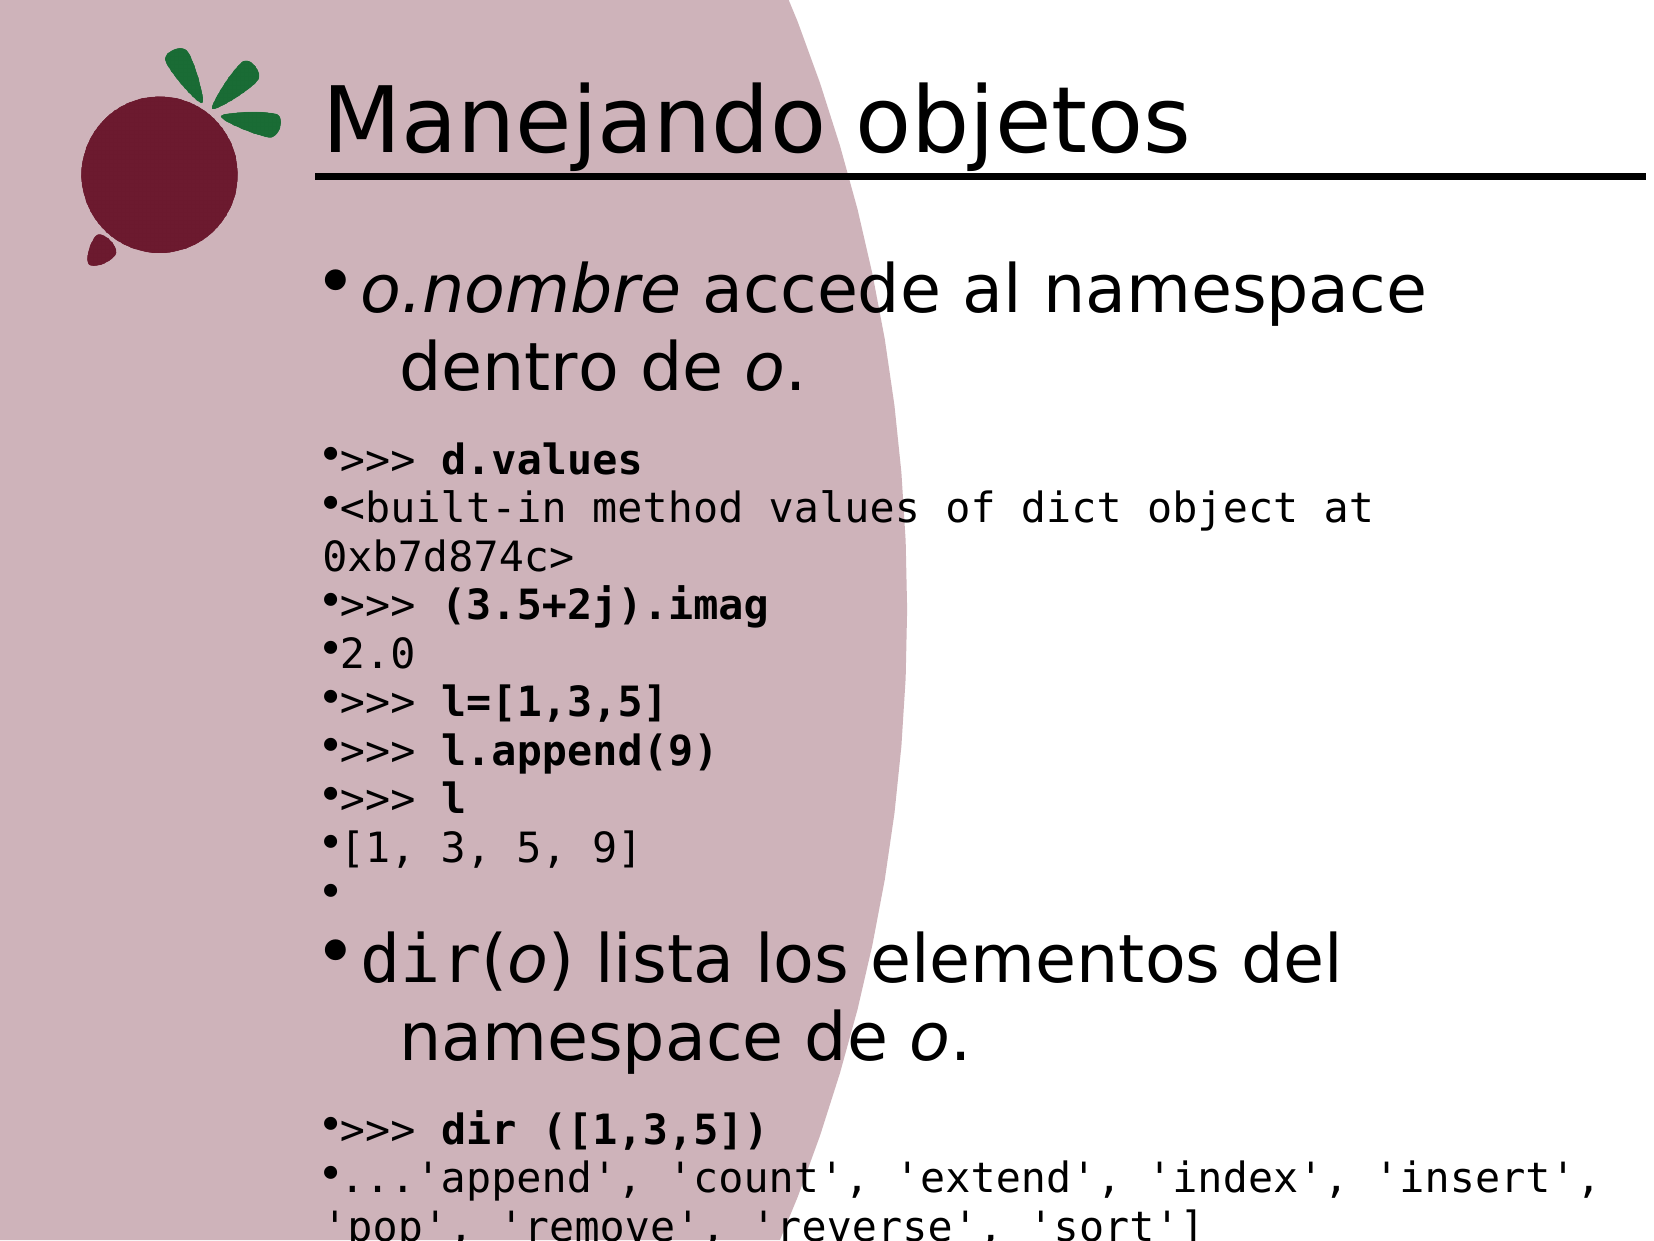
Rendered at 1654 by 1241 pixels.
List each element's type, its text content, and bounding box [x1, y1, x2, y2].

picture [81, 48, 281, 266]
list o.nombre accede al namespace dentro de o. >>> d.values <built-in method values of dict object at 0xb7d874c> >>> (3.5+2j).imag 2.0 >>> l=[1,3,5] >>> l.append(9) >>> l [1, 3, 5, 9] dir(o) lista los elementos del namespace de o. >>> dir ([1,3,5]) ...'append', 'count', 'extend', 'index', 'insert', 'pop', 'remove', 'reverse', 'sort'] [322, 250, 1651, 1241]
title Manejando objetos [322, 65, 1565, 177]
